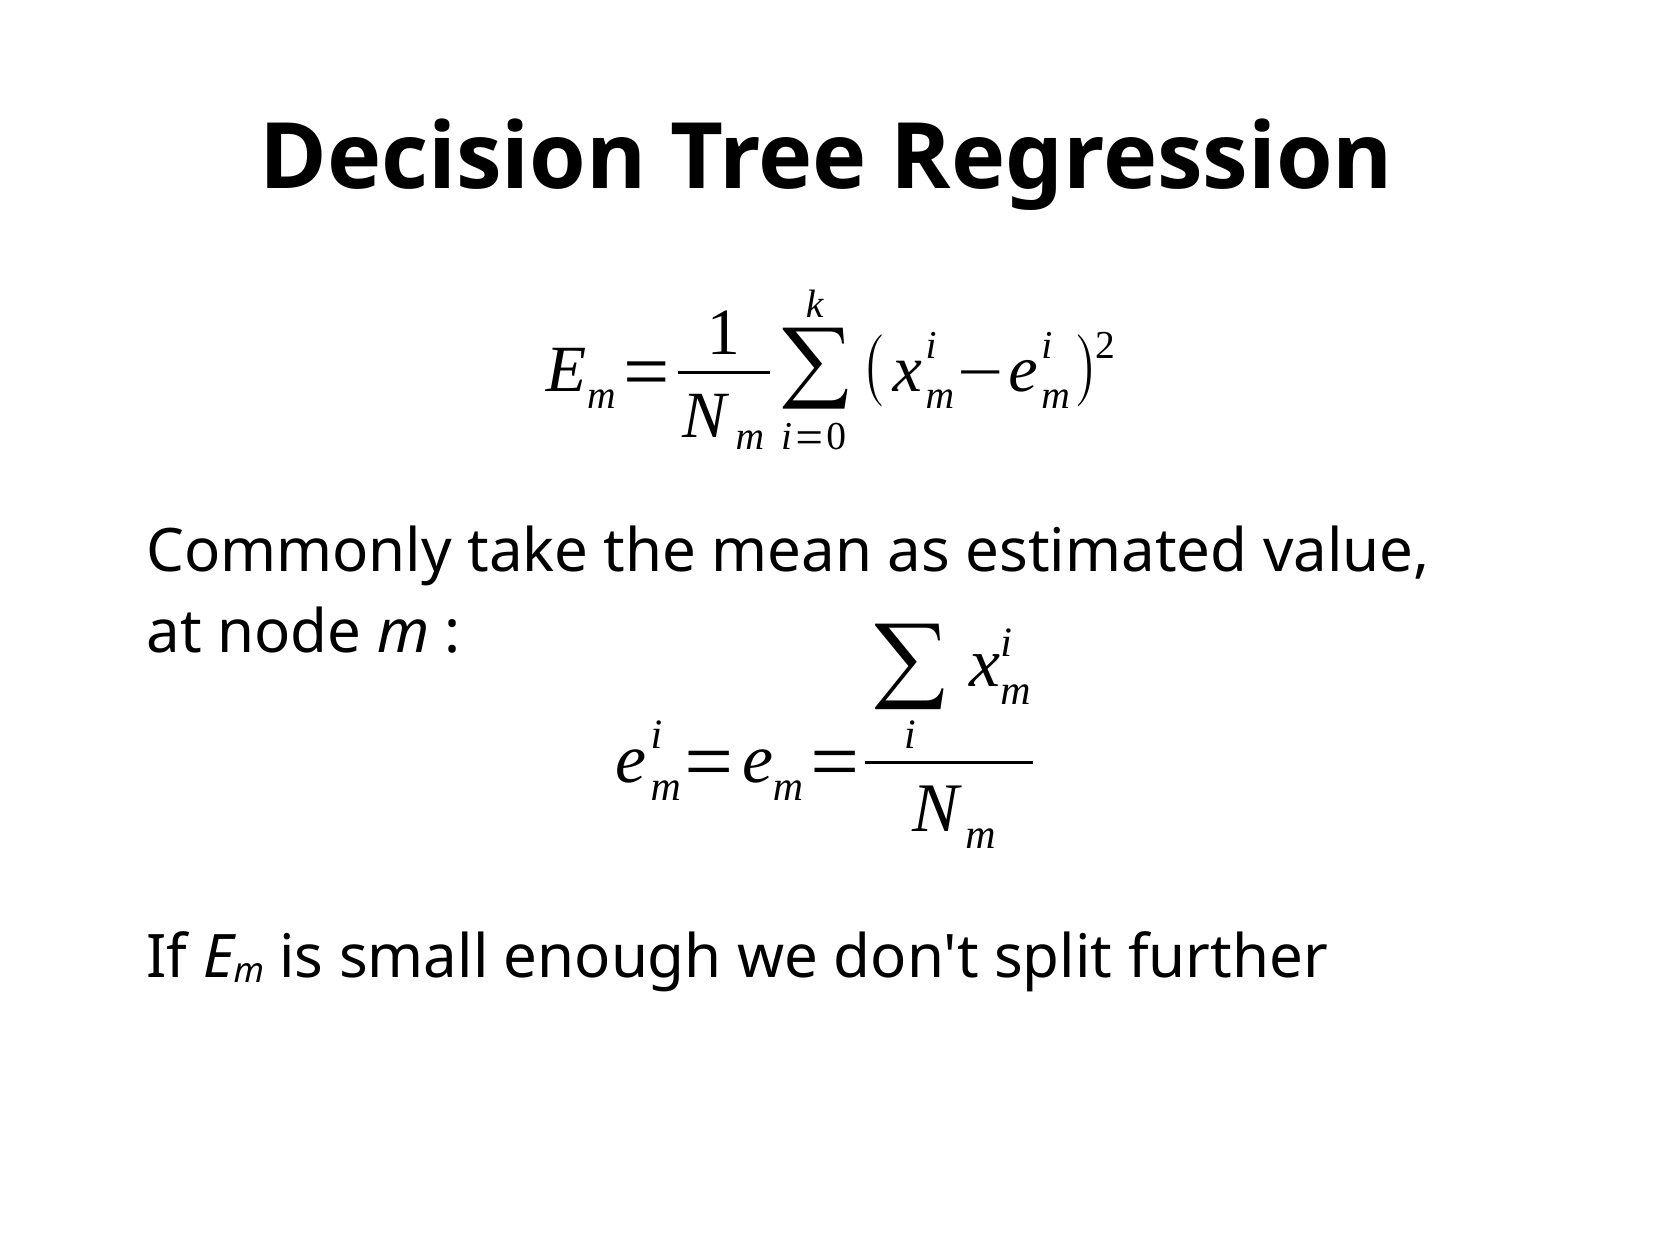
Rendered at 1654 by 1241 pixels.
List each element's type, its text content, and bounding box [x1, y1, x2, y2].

list Commonly take the mean as estimated value, at node m : If Em is small enough we don't split further [82, 290, 1571, 1010]
title Decision Tree Regression [82, 49, 1571, 257]
chart [598, 616, 1056, 857]
chart [525, 280, 1129, 461]
